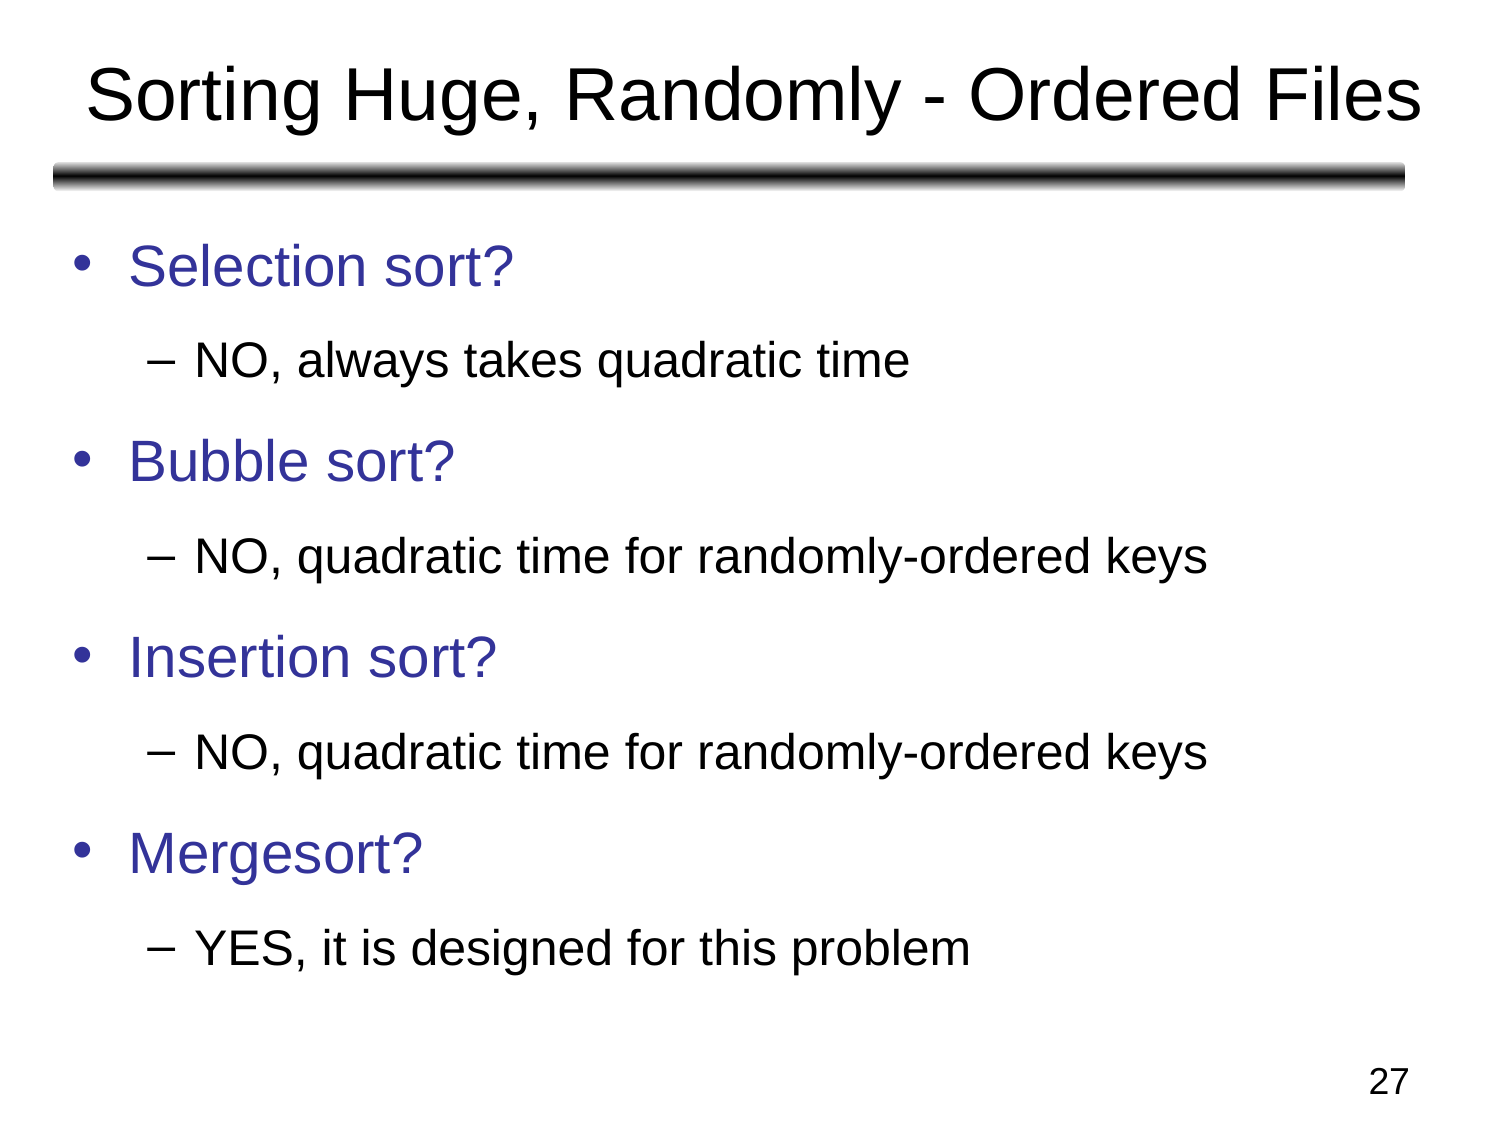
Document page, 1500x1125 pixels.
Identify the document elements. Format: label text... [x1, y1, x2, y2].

list Selection sort? NO, always takes quadratic time Bubble sort? NO, quadratic time for randomly-ordered keys Insertion sort? NO, quadratic time for randomly-ordered keys Mergesort? YES, it is designed for this problem [57, 199, 1408, 1032]
title Sorting Huge, Randomly - Ordered Files [55, 16, 1453, 166]
